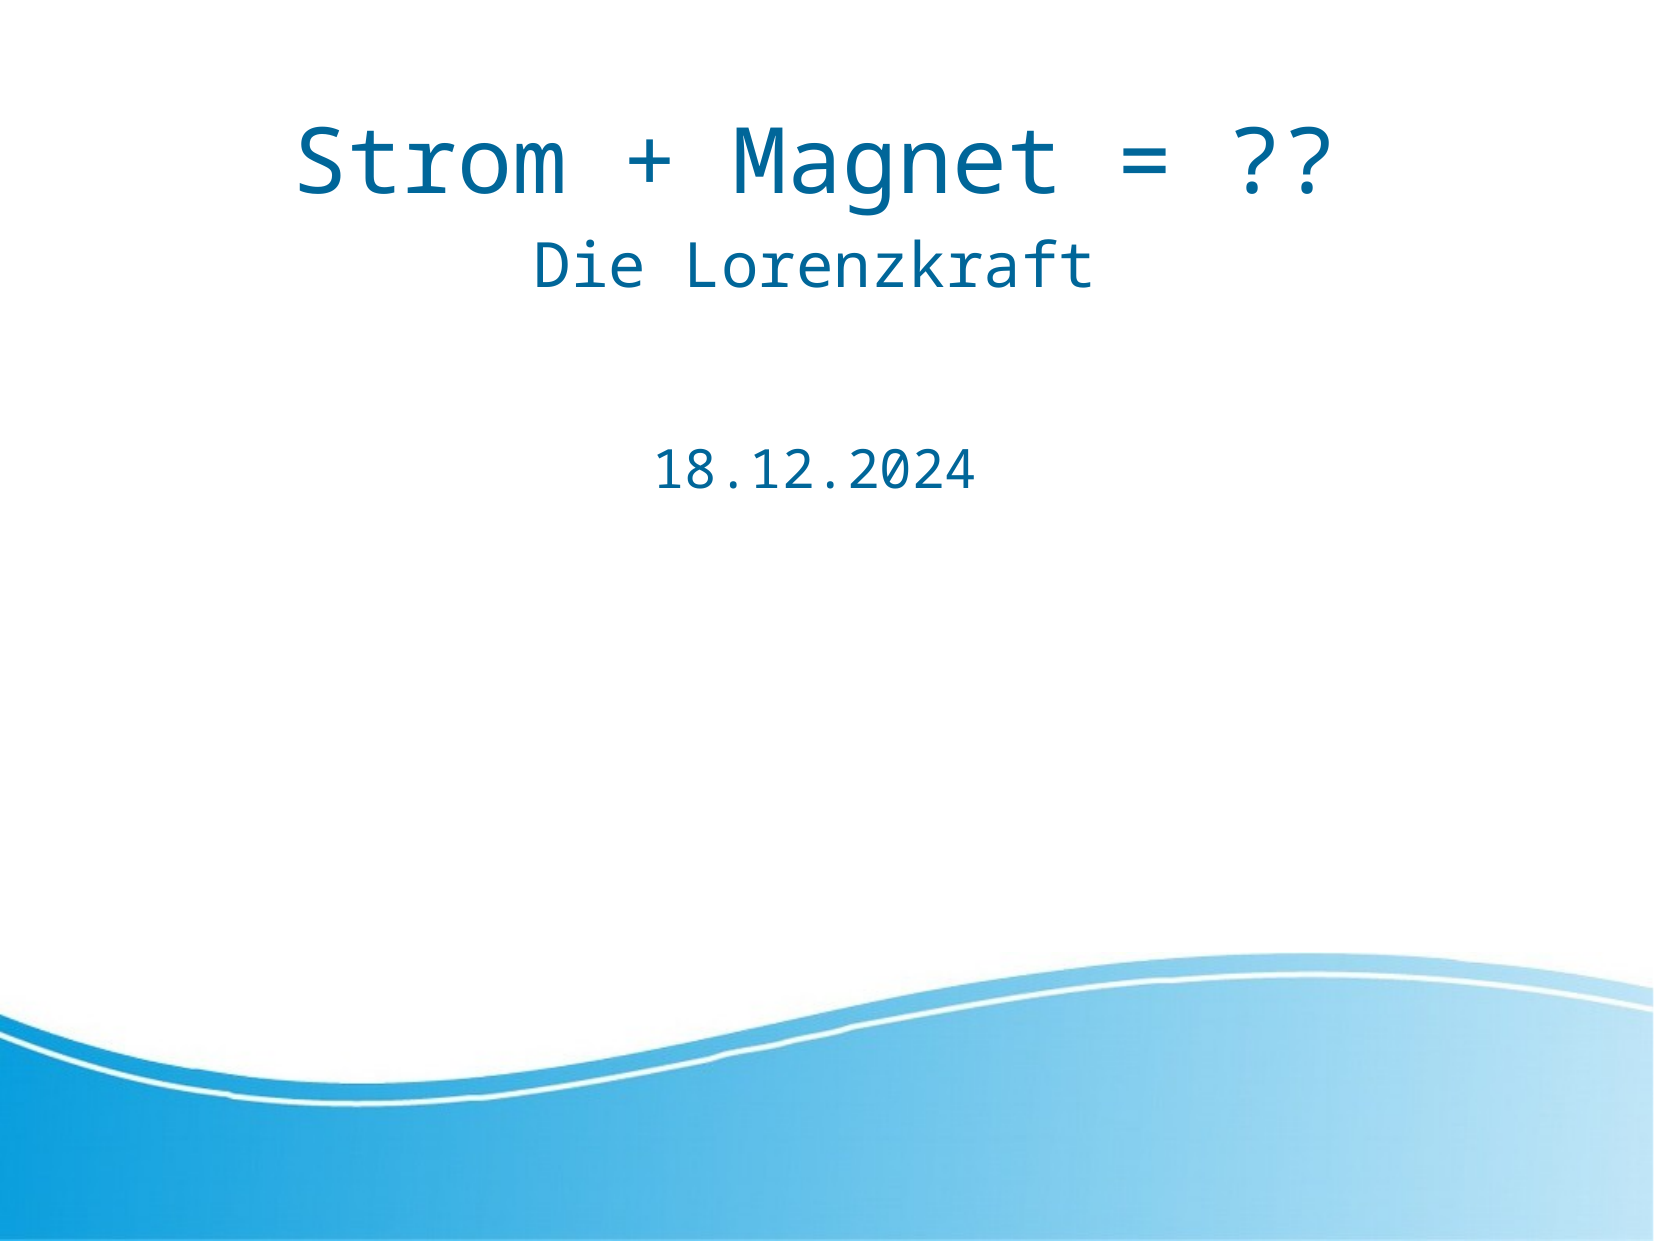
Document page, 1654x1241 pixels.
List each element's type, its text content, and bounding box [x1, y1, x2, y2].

title Strom + Magnet = ?? Die Lorenzkraft 18.12.2024 [70, 99, 1559, 501]
picture [0, 952, 1654, 1241]
